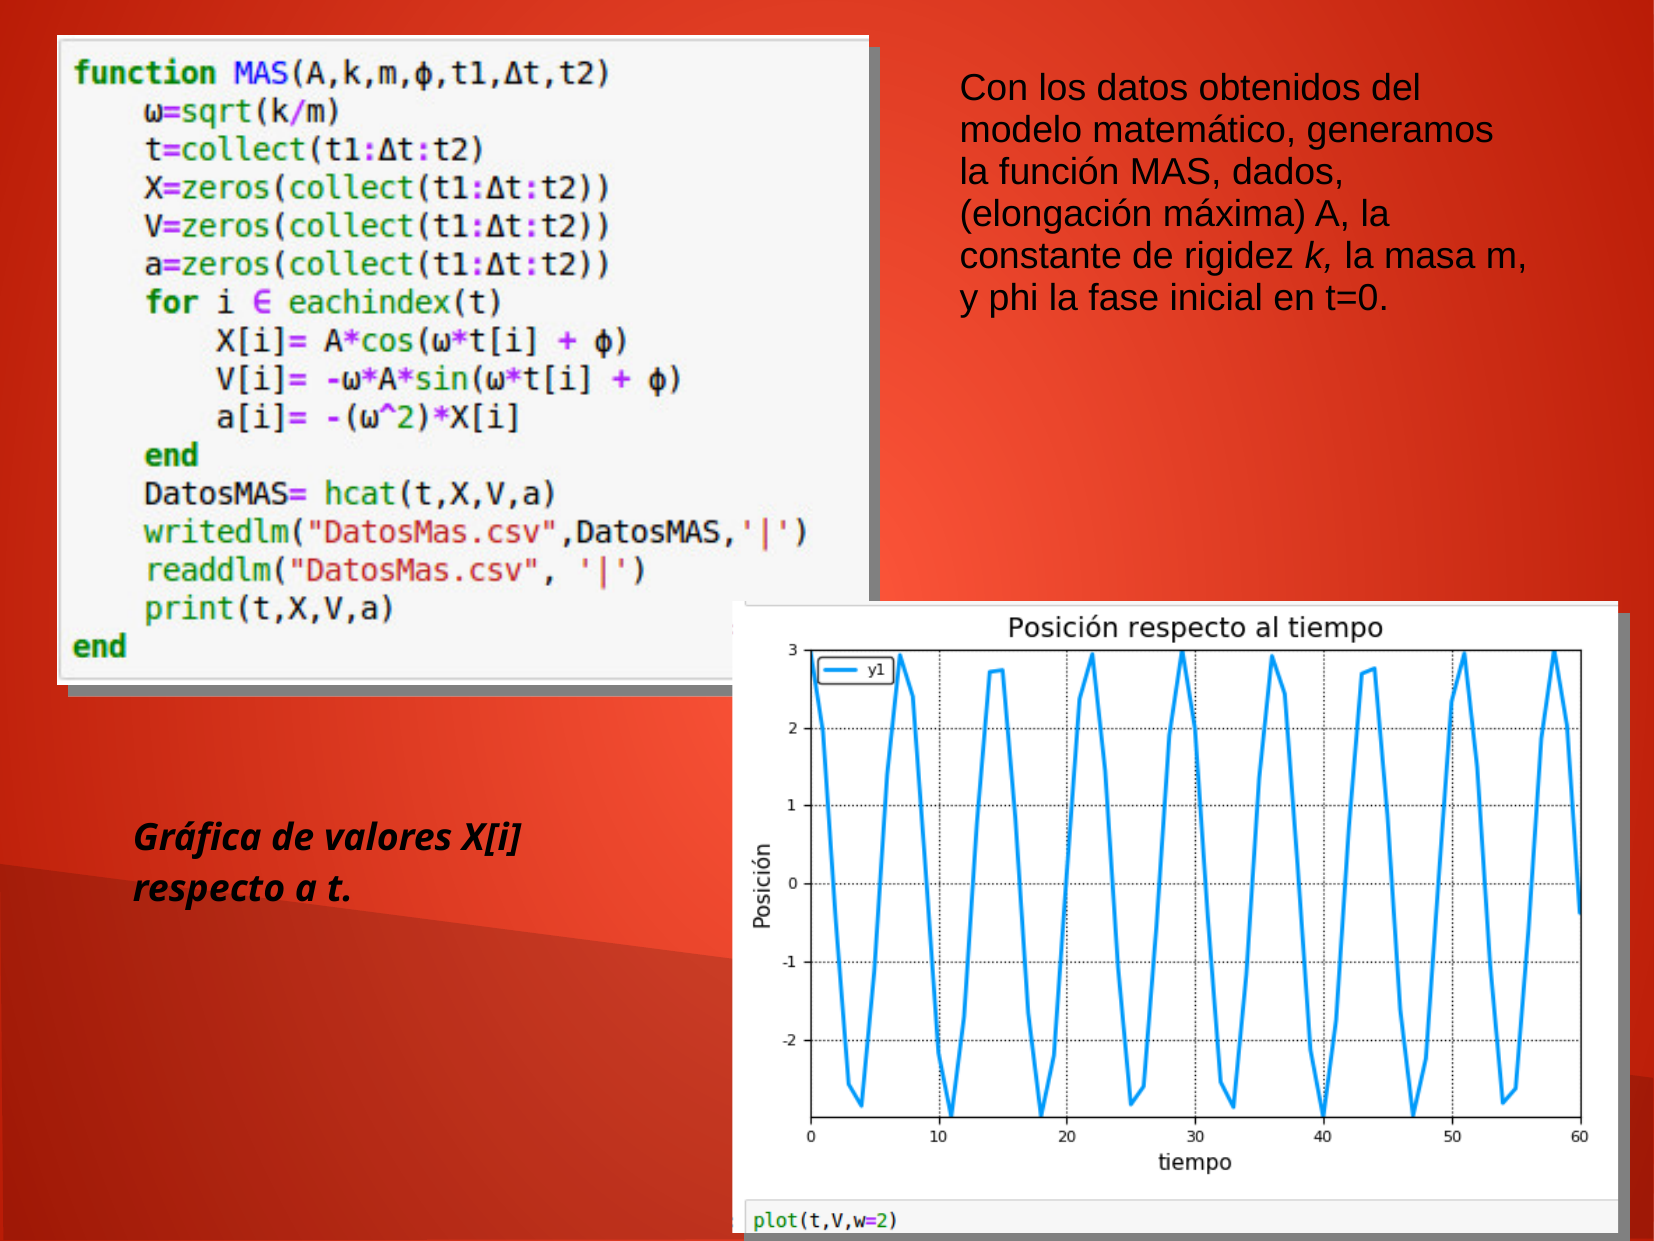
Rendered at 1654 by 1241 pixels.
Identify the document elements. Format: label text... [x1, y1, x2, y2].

text_box Gráfica de valores X[i] respecto a t. [118, 803, 567, 1028]
text_box Con los datos obtenidos del modelo matemático, generamos la función MAS, dados, (elongación máxima) A, la constante de rigidez k, la masa m, y phi la fase inicial en t=0. [944, 59, 1548, 326]
picture [57, 35, 1619, 1233]
